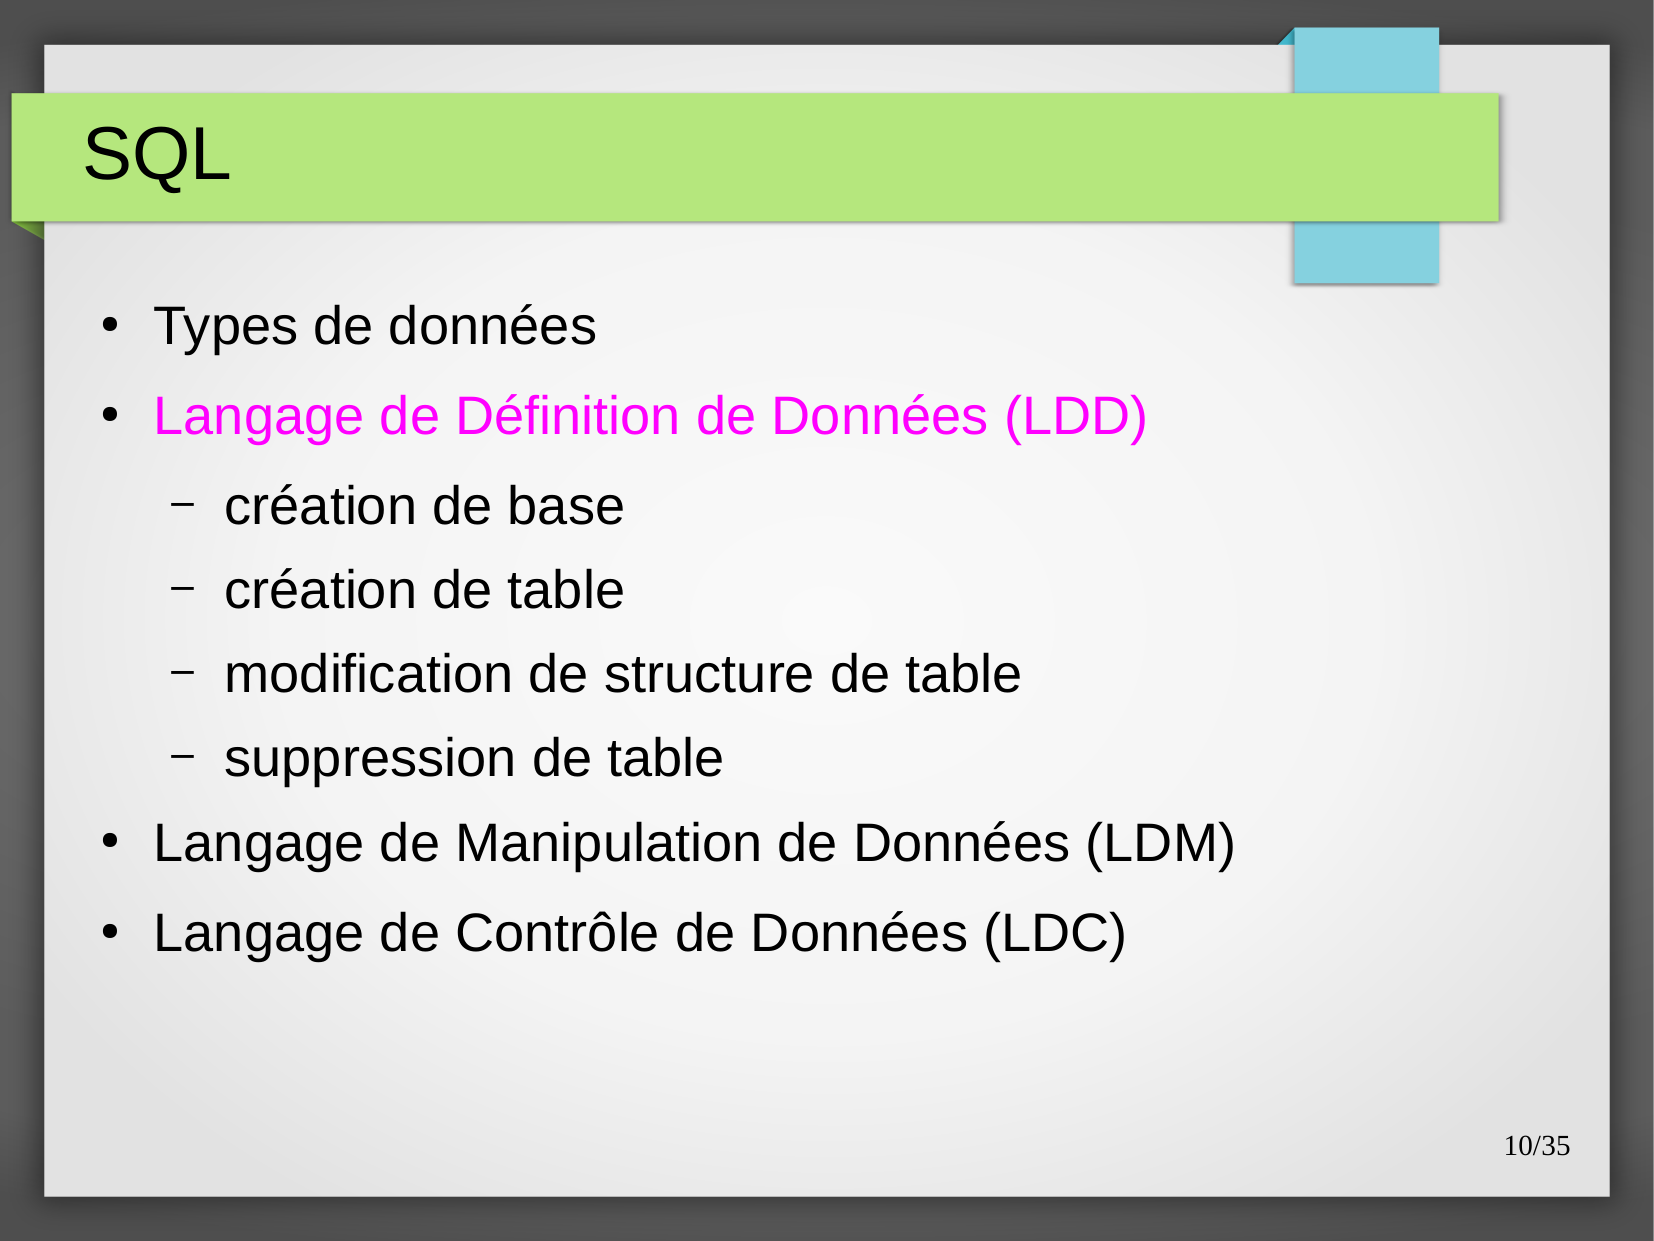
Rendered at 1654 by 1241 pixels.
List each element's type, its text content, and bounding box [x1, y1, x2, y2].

picture [0, 0, 1654, 1241]
title SQL [82, 94, 1264, 213]
list Types de données Langage de Définition de Données (LDD) création de base création de table modification de structure de table suppression de table Langage de Manipulation de Données (LDM) Langage de Contrôle de Données (LDC) [82, 295, 1571, 1015]
